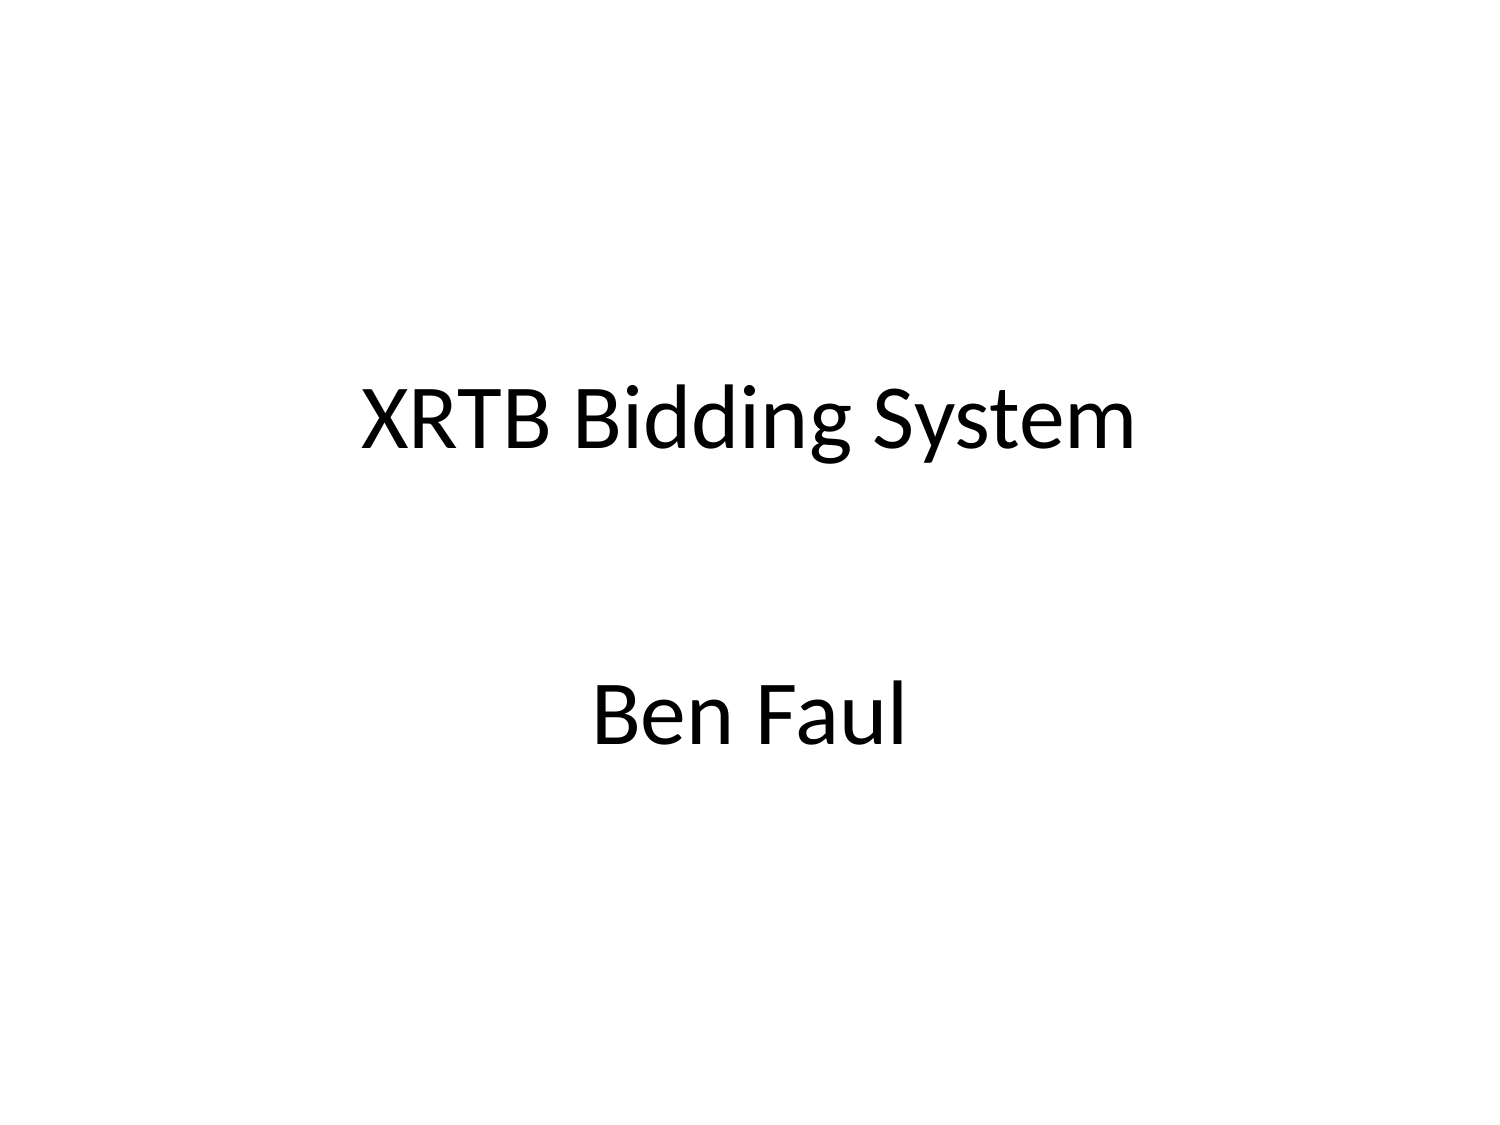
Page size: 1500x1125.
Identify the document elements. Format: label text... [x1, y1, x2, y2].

subtitle Ben Faul [118, 645, 1382, 933]
title XRTB Bidding System [112, 349, 1388, 591]
